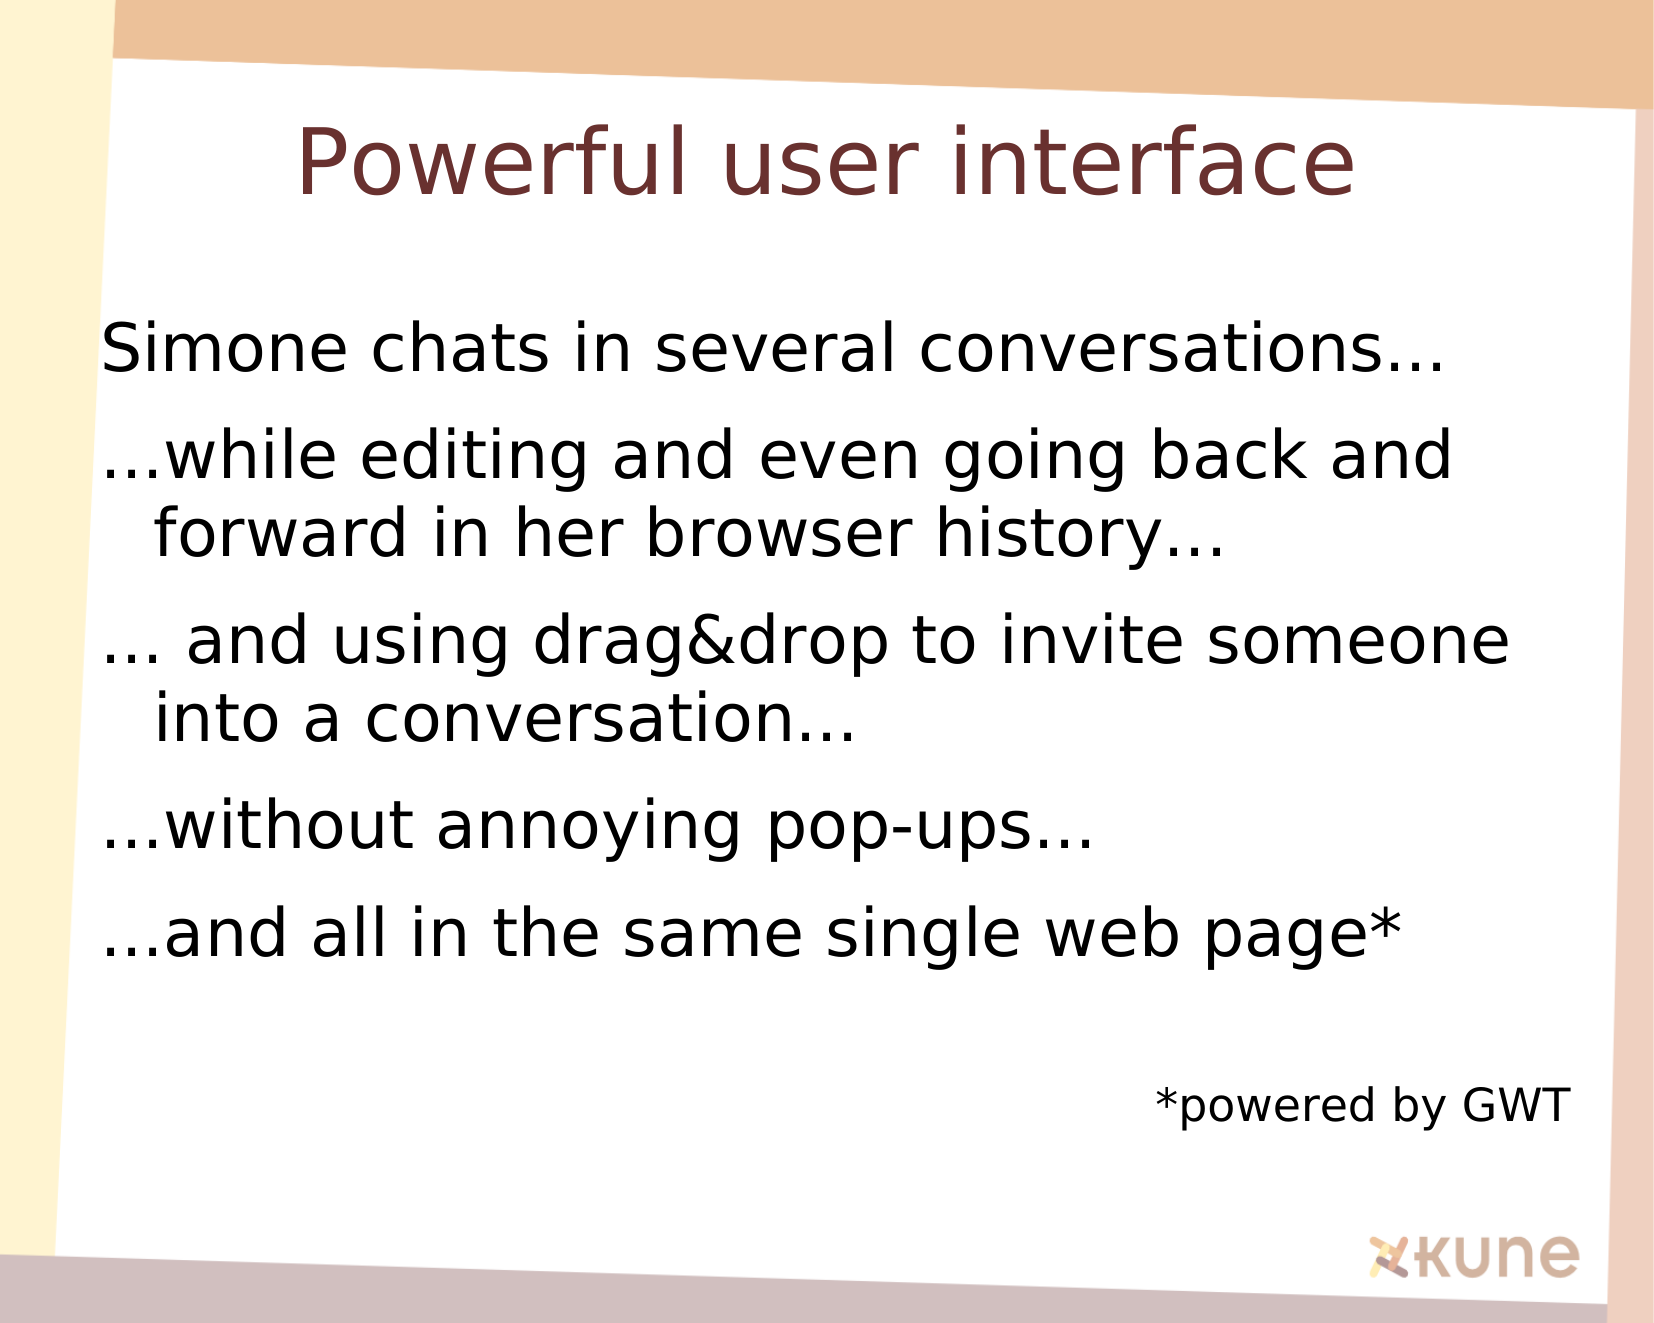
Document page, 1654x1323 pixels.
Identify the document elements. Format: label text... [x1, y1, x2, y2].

picture [0, 0, 1654, 1323]
title Powerful user interface [82, 52, 1571, 274]
list Simone chats in several conversations... ...while editing and even going back and forward in her browser history... ... and using drag&drop to invite someone into a conversation... ...without annoying pop-ups... ...and all in the same single web page* *powered by GWT [82, 309, 1571, 1167]
